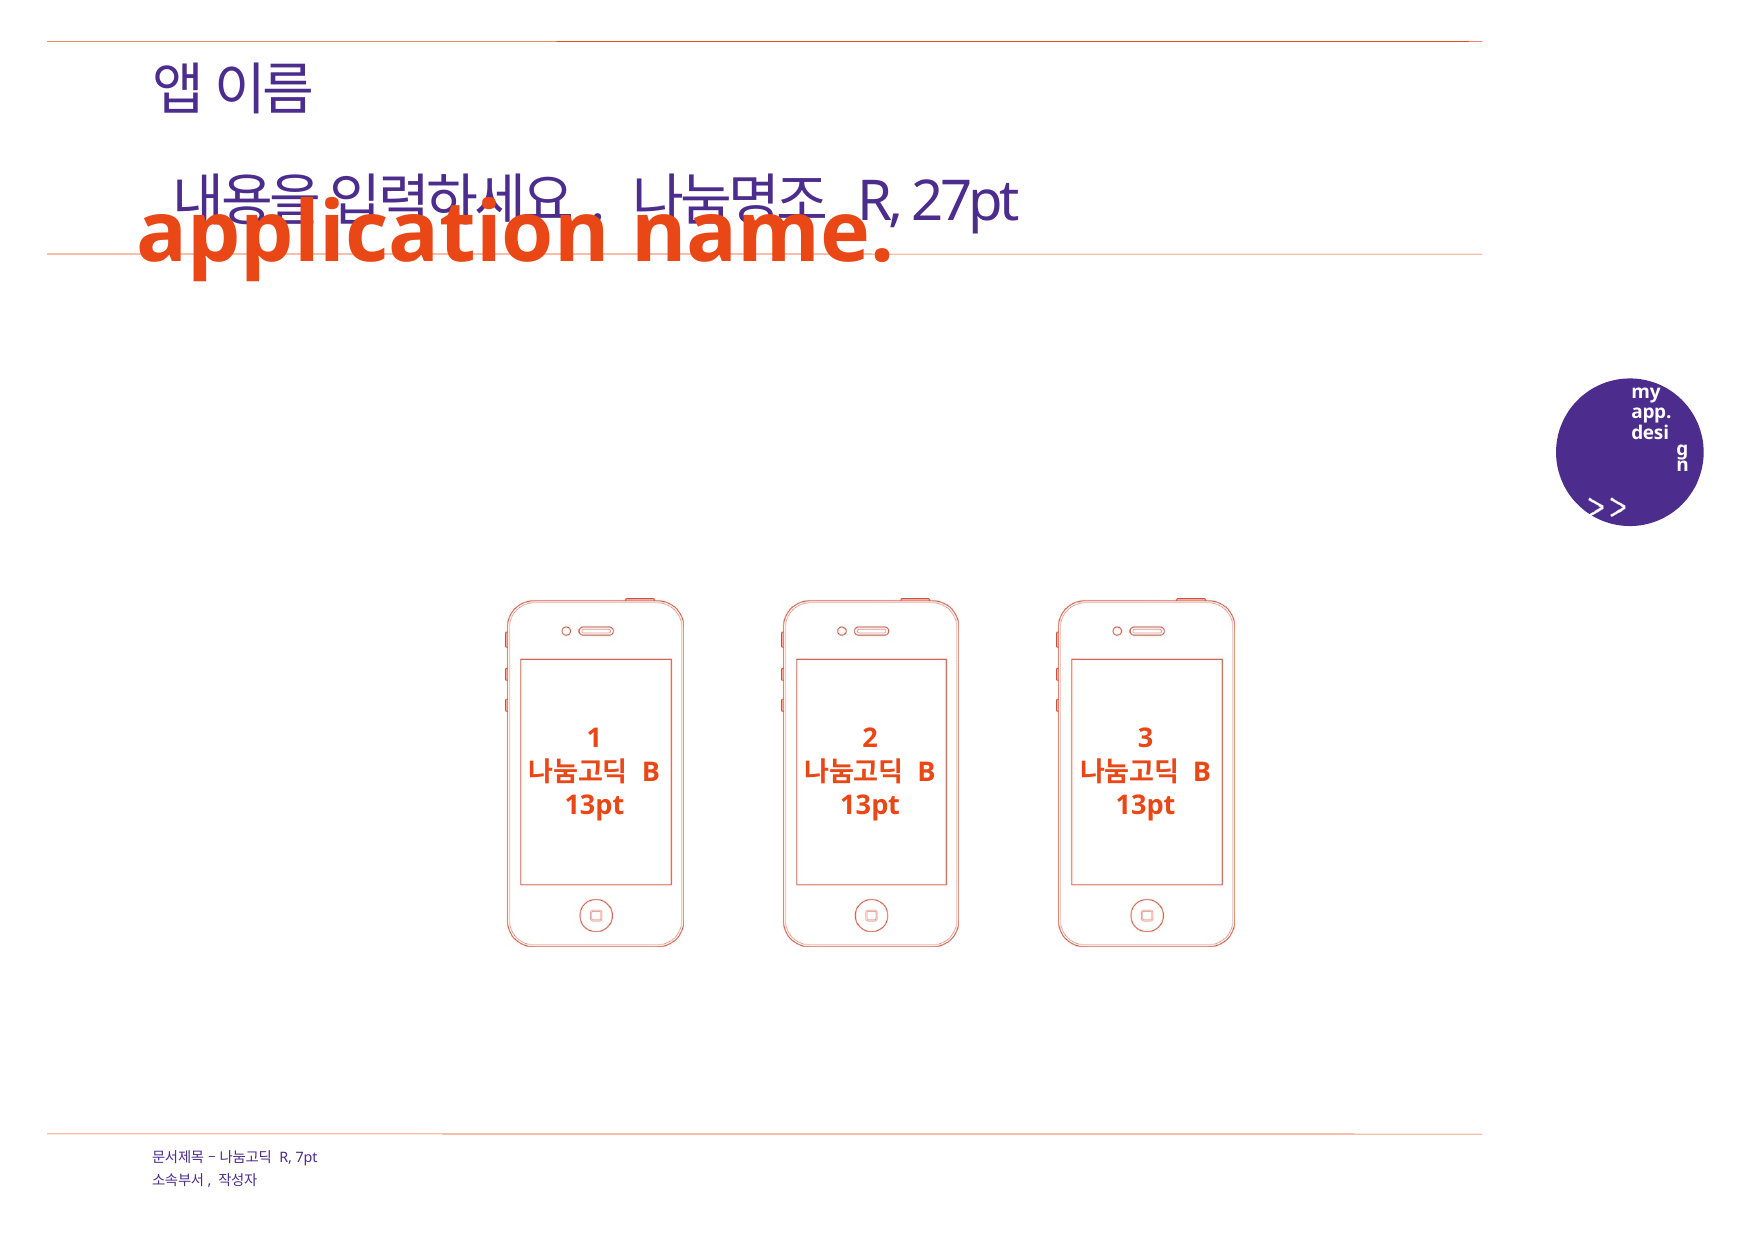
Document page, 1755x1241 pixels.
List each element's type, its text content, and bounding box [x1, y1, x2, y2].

list 앱 이름 [88, 53, 1483, 155]
text_box 3 나눔고딕 B 13pt [1071, 660, 1220, 885]
list 문서제목 – 나눔고딕 R, 7pt 소속부서, 작성자 [88, 1147, 1483, 1189]
list application name. [88, 176, 1483, 279]
text_box 1 나눔고딕 B 13pt [520, 660, 669, 885]
list 내용을 입력하세요. 나눔명조 R, 27pt [88, 320, 1483, 1089]
text_box 2 나눔고딕 B 13pt [795, 660, 945, 885]
list my app. design [1586, 386, 1675, 477]
